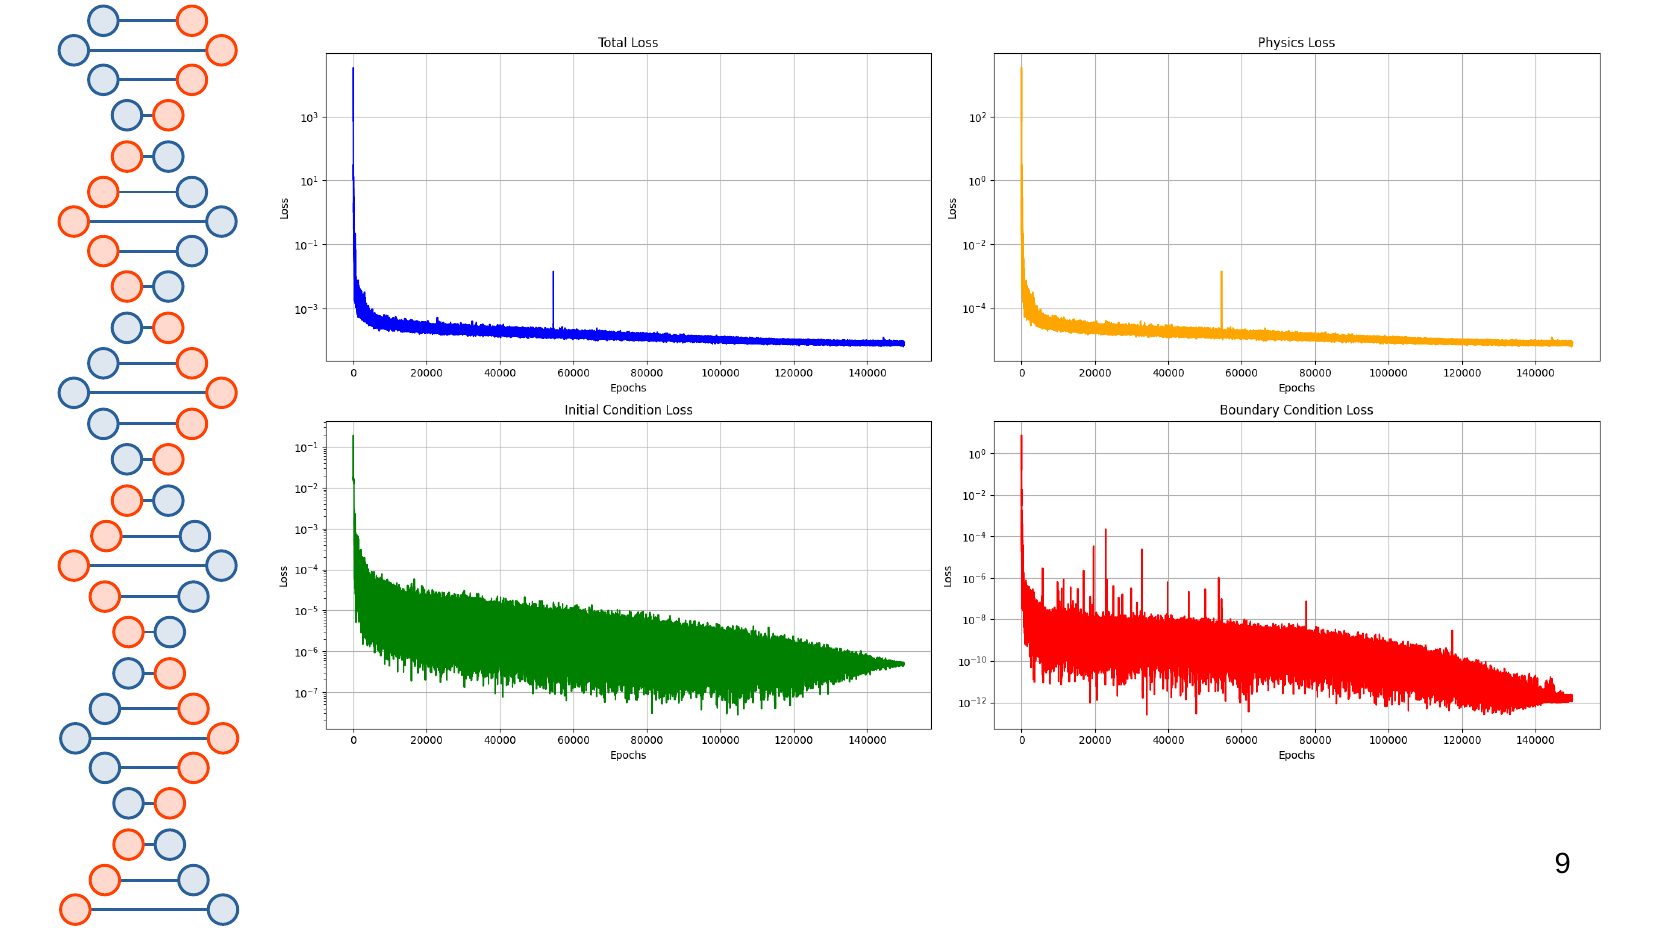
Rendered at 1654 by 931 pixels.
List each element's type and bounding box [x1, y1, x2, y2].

picture [271, 29, 1606, 768]
